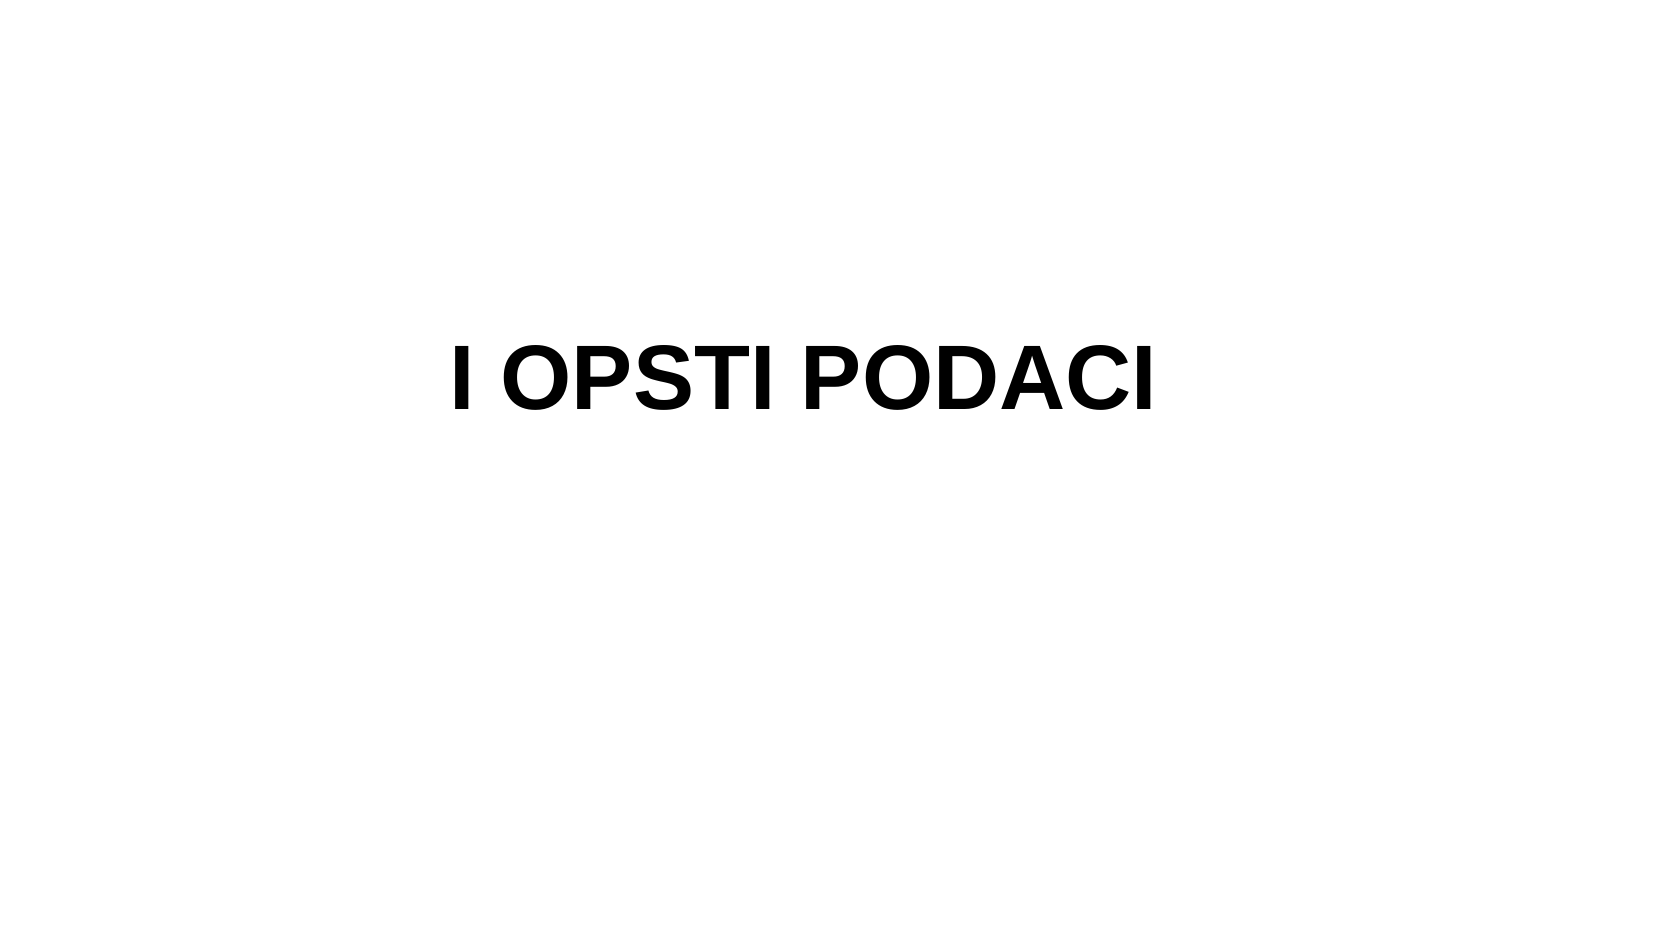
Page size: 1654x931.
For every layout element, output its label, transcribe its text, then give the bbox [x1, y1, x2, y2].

title I OPSTI PODACI [60, 300, 1549, 456]
